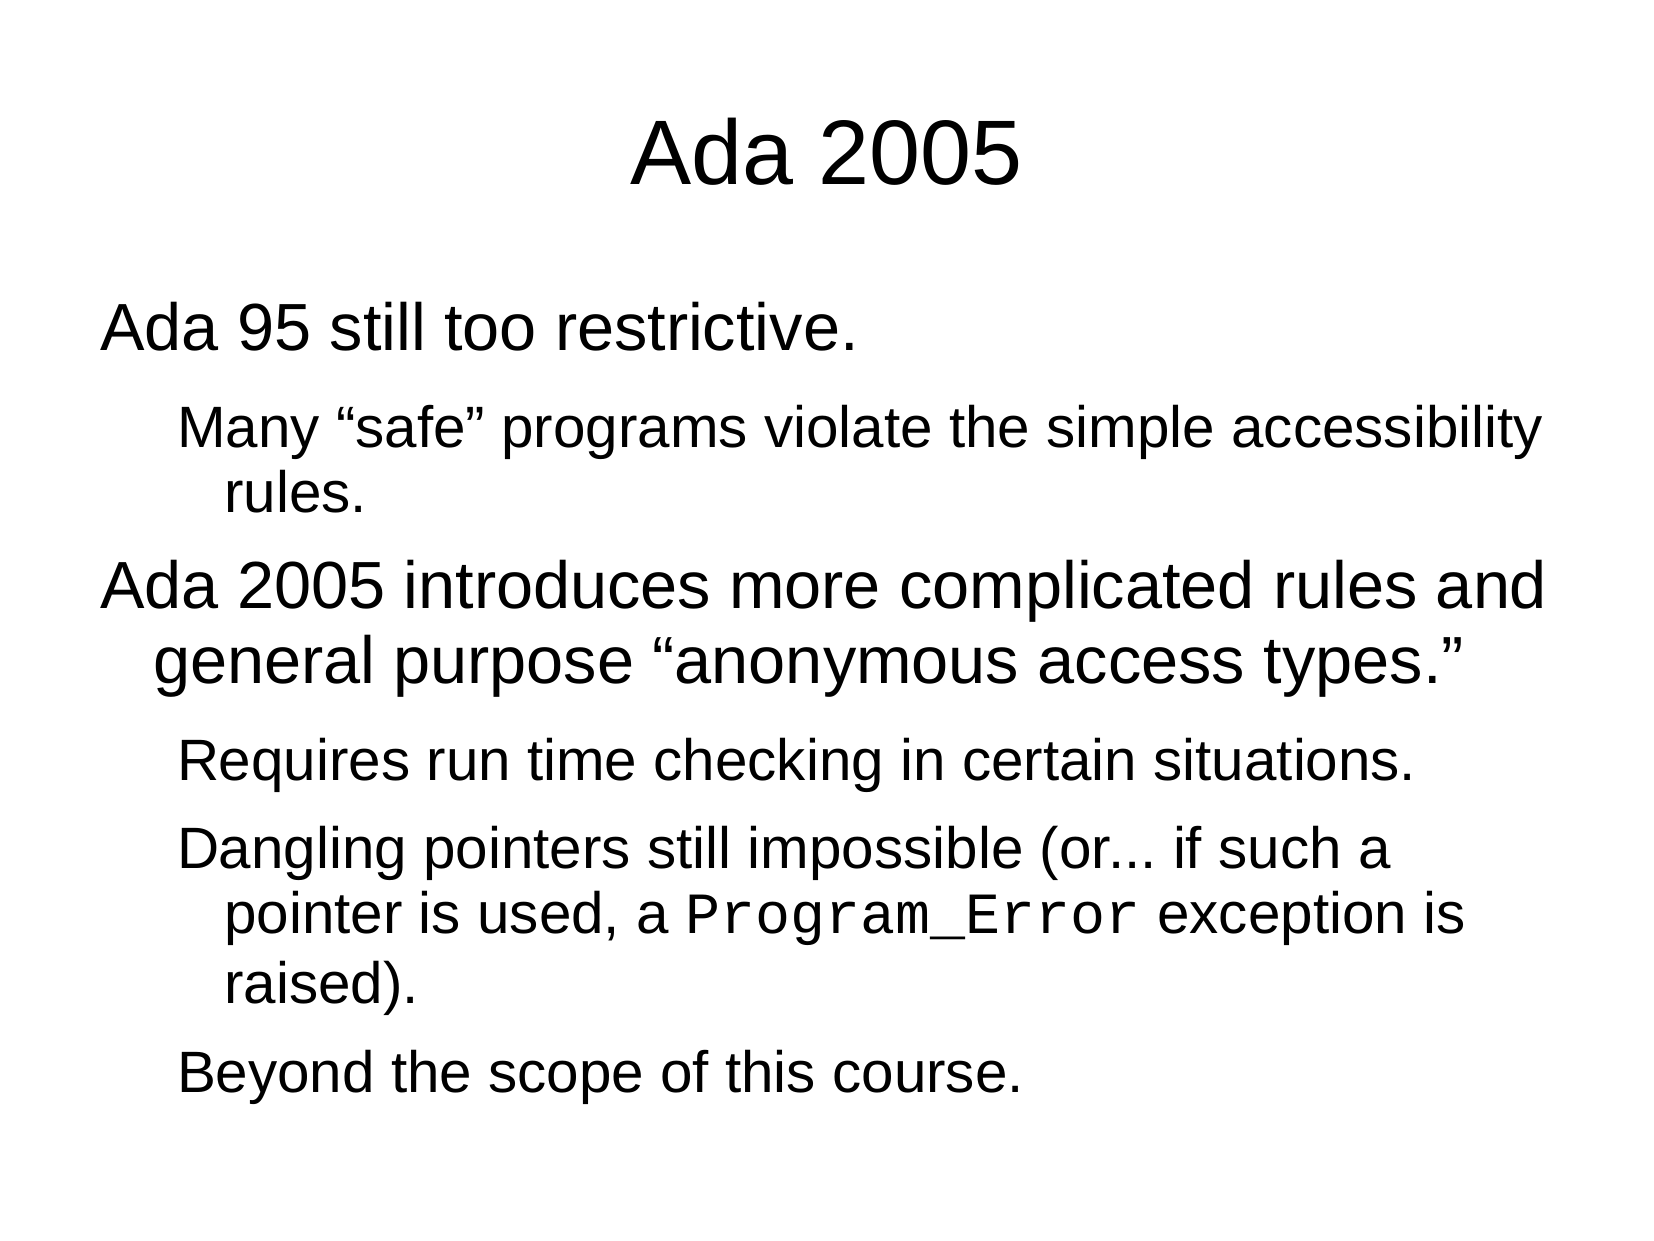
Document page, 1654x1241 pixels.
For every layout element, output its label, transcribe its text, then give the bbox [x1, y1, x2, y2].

list Ada 95 still too restrictive. Many “safe” programs violate the simple accessibility rules. Ada 2005 introduces more complicated rules and general purpose “anonymous access types.” Requires run time checking in certain situations. Dangling pointers still impossible (or... if such a pointer is used, a Program_Error exception is raised). Beyond the scope of this course. [82, 290, 1571, 1177]
title Ada 2005 [82, 56, 1571, 250]
